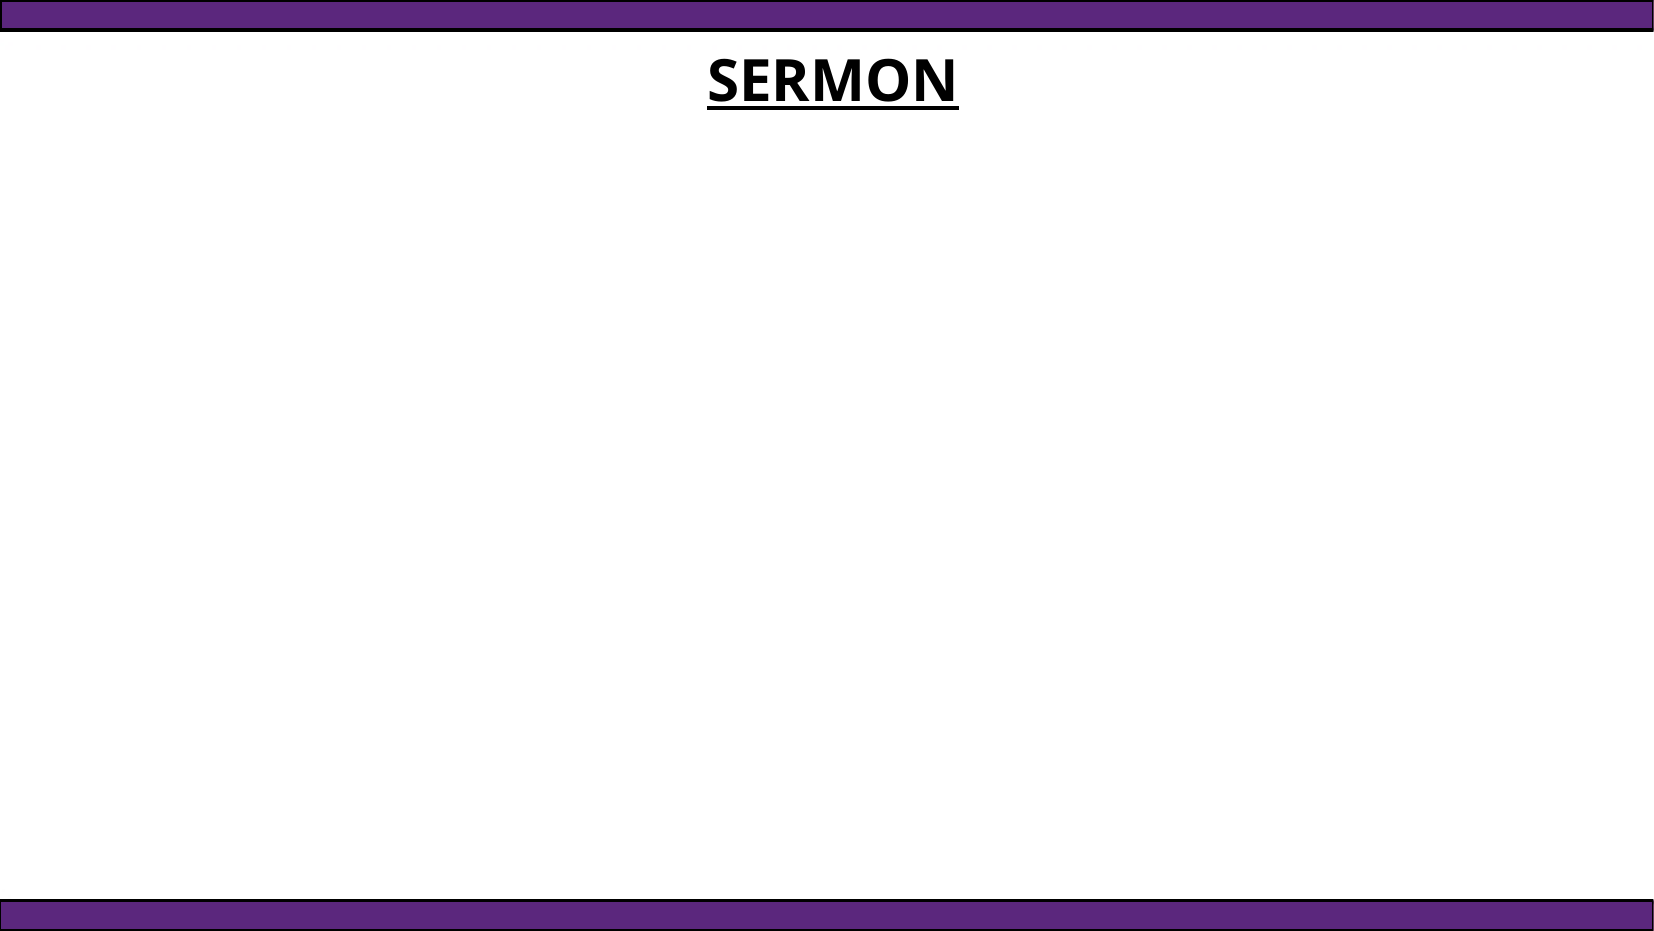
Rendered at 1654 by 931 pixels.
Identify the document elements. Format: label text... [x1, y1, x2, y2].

picture [0, 31, 1654, 900]
text_box [0, 0, 1654, 31]
text_box SERMON [75, 31, 1592, 397]
text_box [0, 900, 1654, 931]
